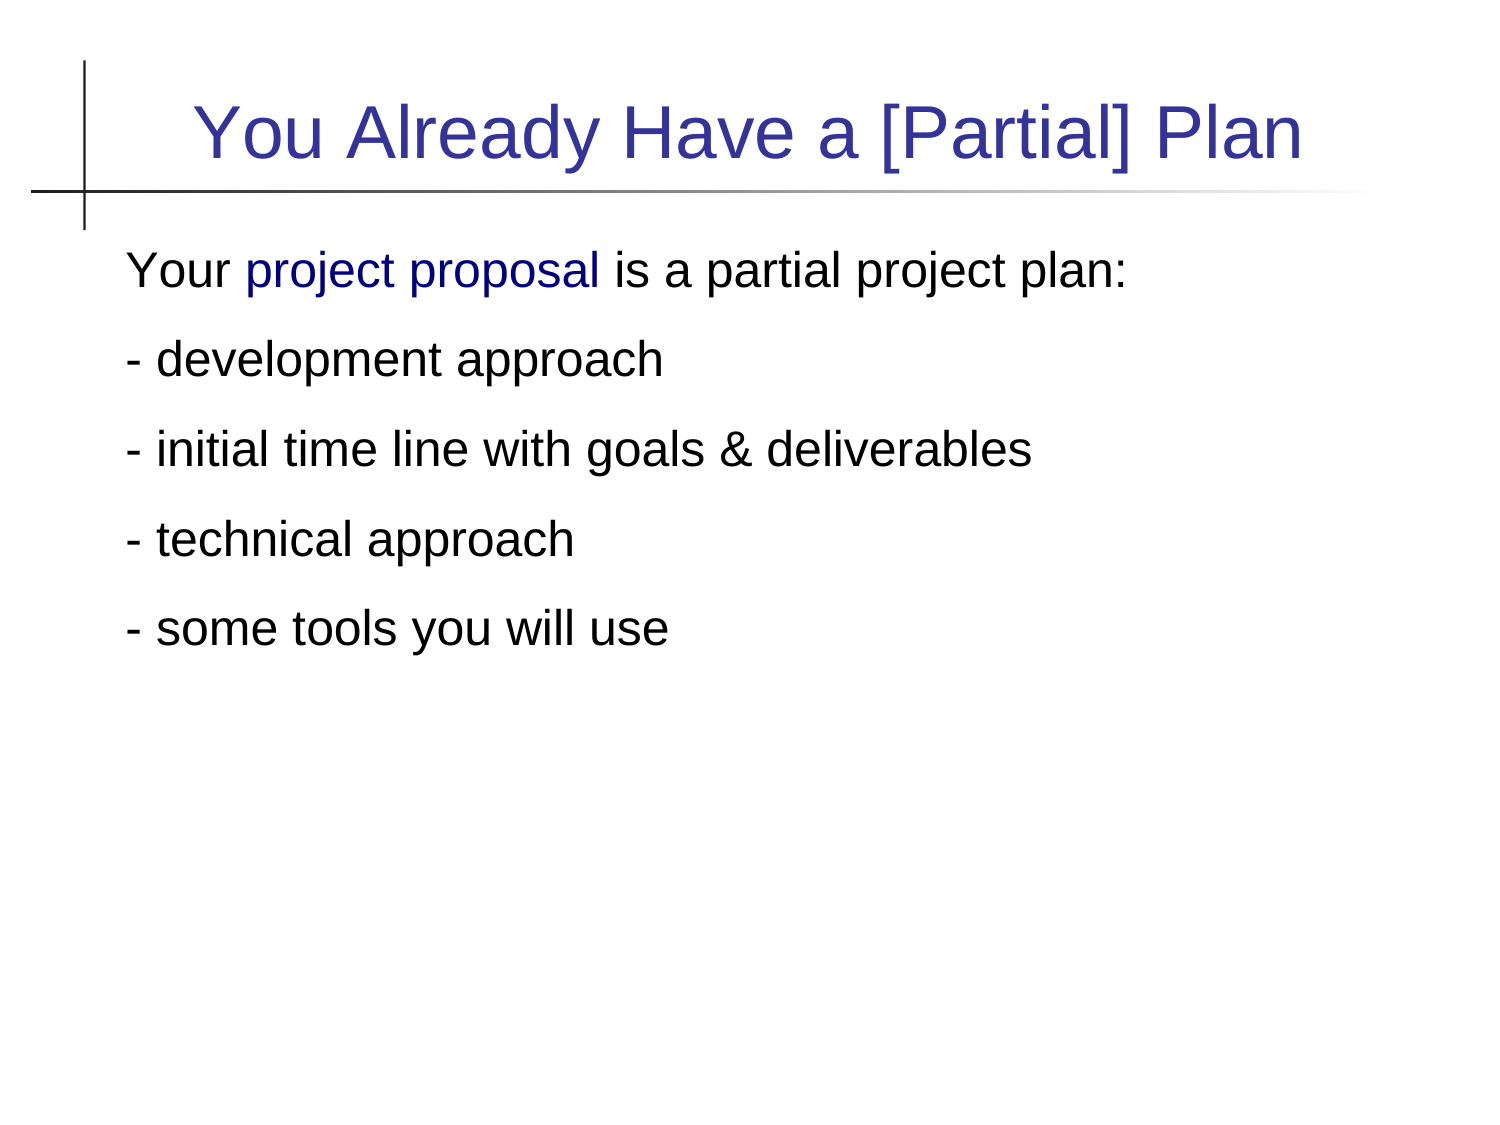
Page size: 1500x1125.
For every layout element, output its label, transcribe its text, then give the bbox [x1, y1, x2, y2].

title You Already Have a [Partial] Plan [100, 42, 1397, 182]
list Your project proposal is a partial project plan: - development approach - initial time line with goals & deliverables - technical approach - some tools you will use [110, 229, 1408, 960]
